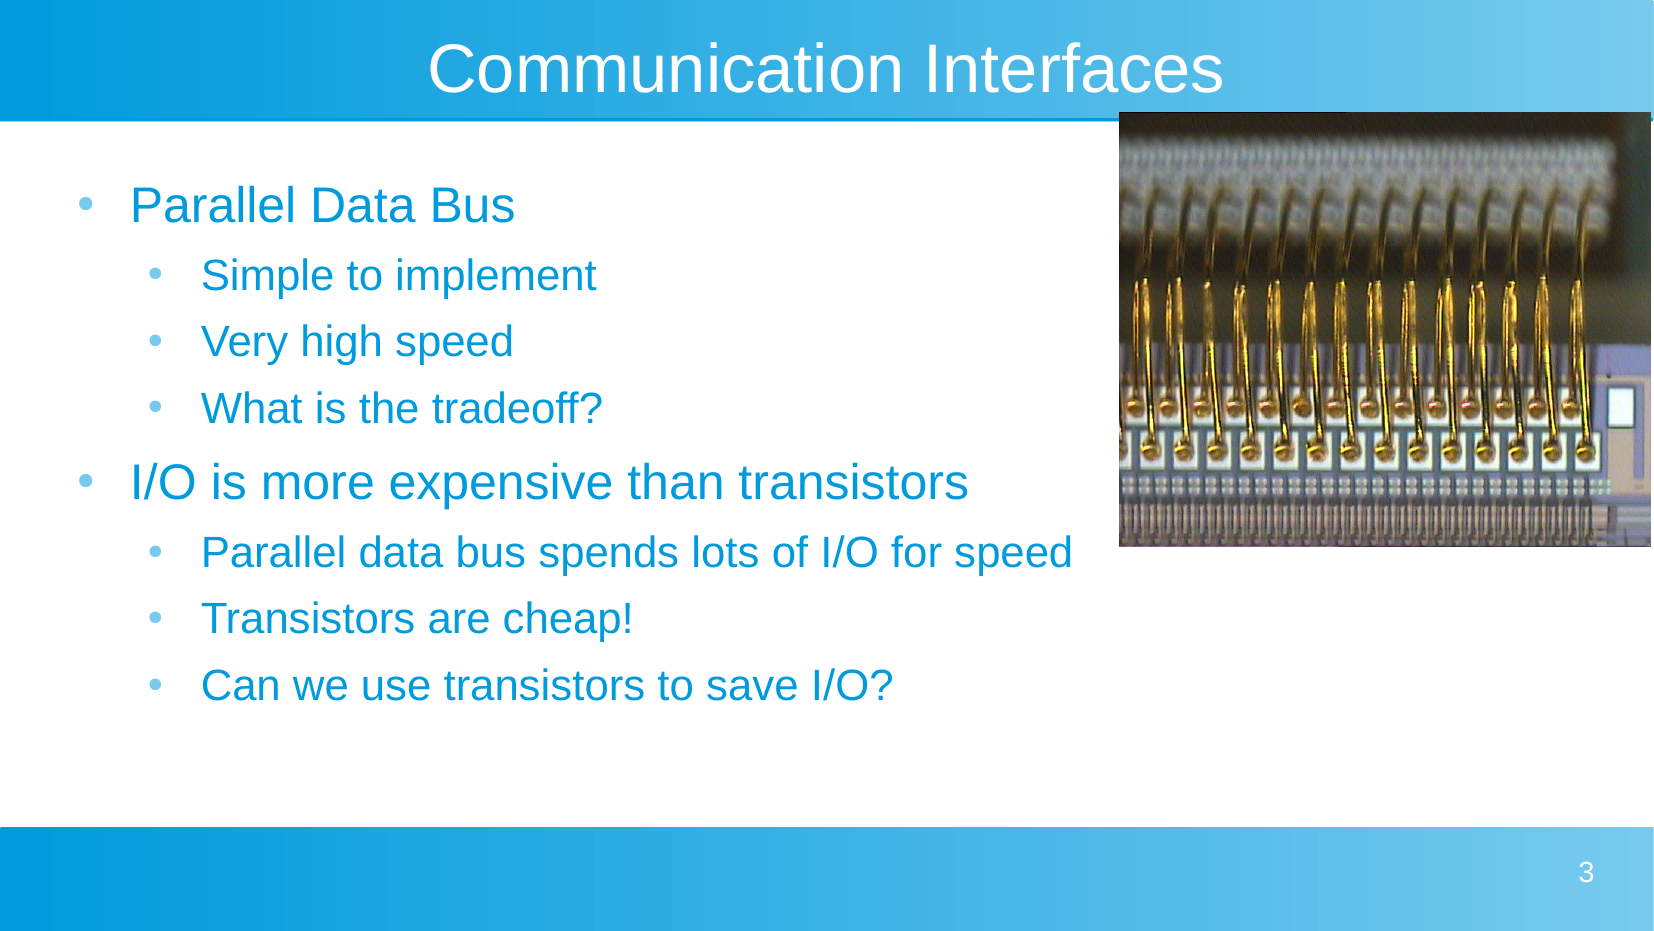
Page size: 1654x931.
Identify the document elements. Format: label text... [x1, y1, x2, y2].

title Communication Interfaces [59, 29, 1595, 108]
picture [1119, 112, 1651, 547]
list Parallel Data Bus Simple to implement Very high speed What is the tradeoff? I/O is more expensive than transistors Parallel data bus spends lots of I/O for speed Transistors are cheap! Can we use transistors to save I/O? [59, 177, 1595, 768]
